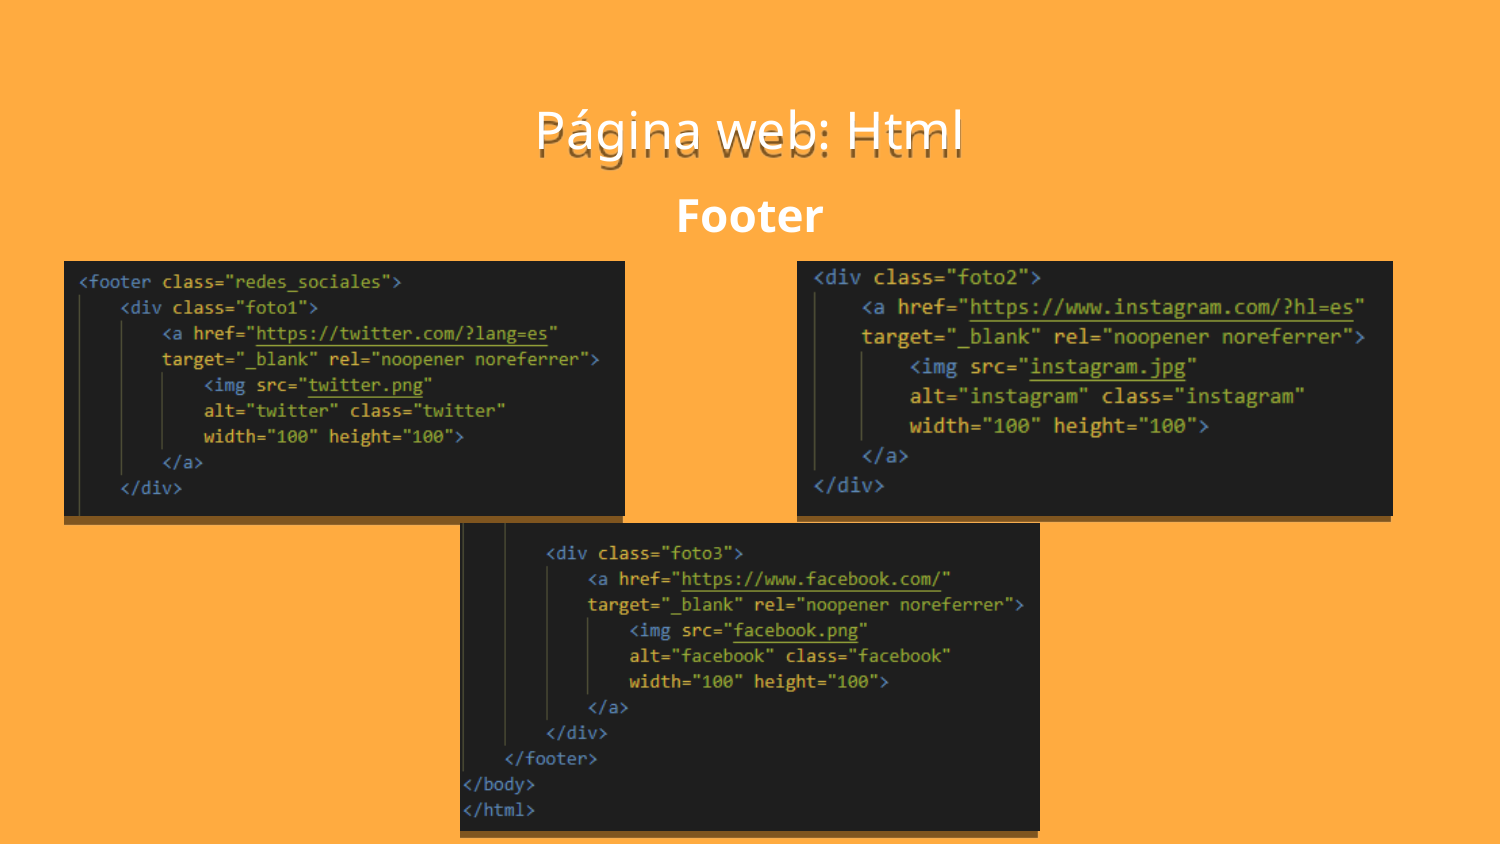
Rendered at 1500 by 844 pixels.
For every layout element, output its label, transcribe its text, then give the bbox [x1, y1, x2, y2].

picture [797, 261, 1393, 516]
picture [460, 523, 1040, 831]
title Página web: Html [51, 72, 1449, 167]
text_box Footer [399, 172, 1101, 258]
picture [64, 261, 625, 516]
